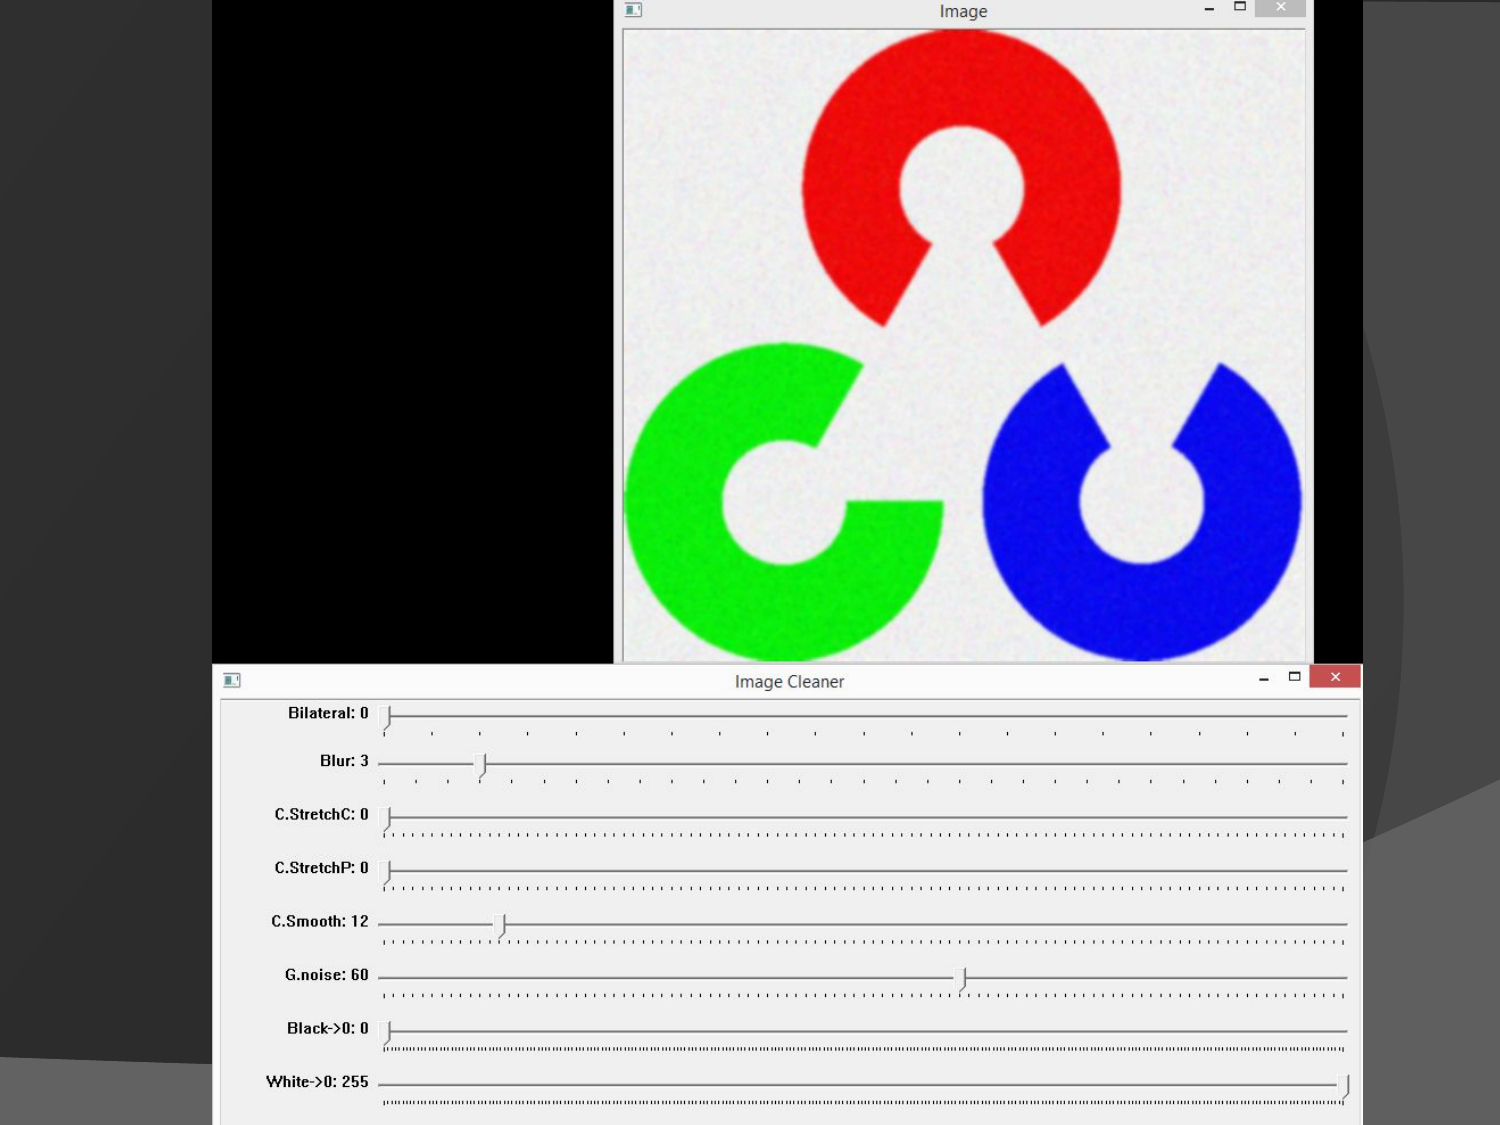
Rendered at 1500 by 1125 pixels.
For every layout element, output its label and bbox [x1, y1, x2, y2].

picture [212, 0, 1363, 1125]
